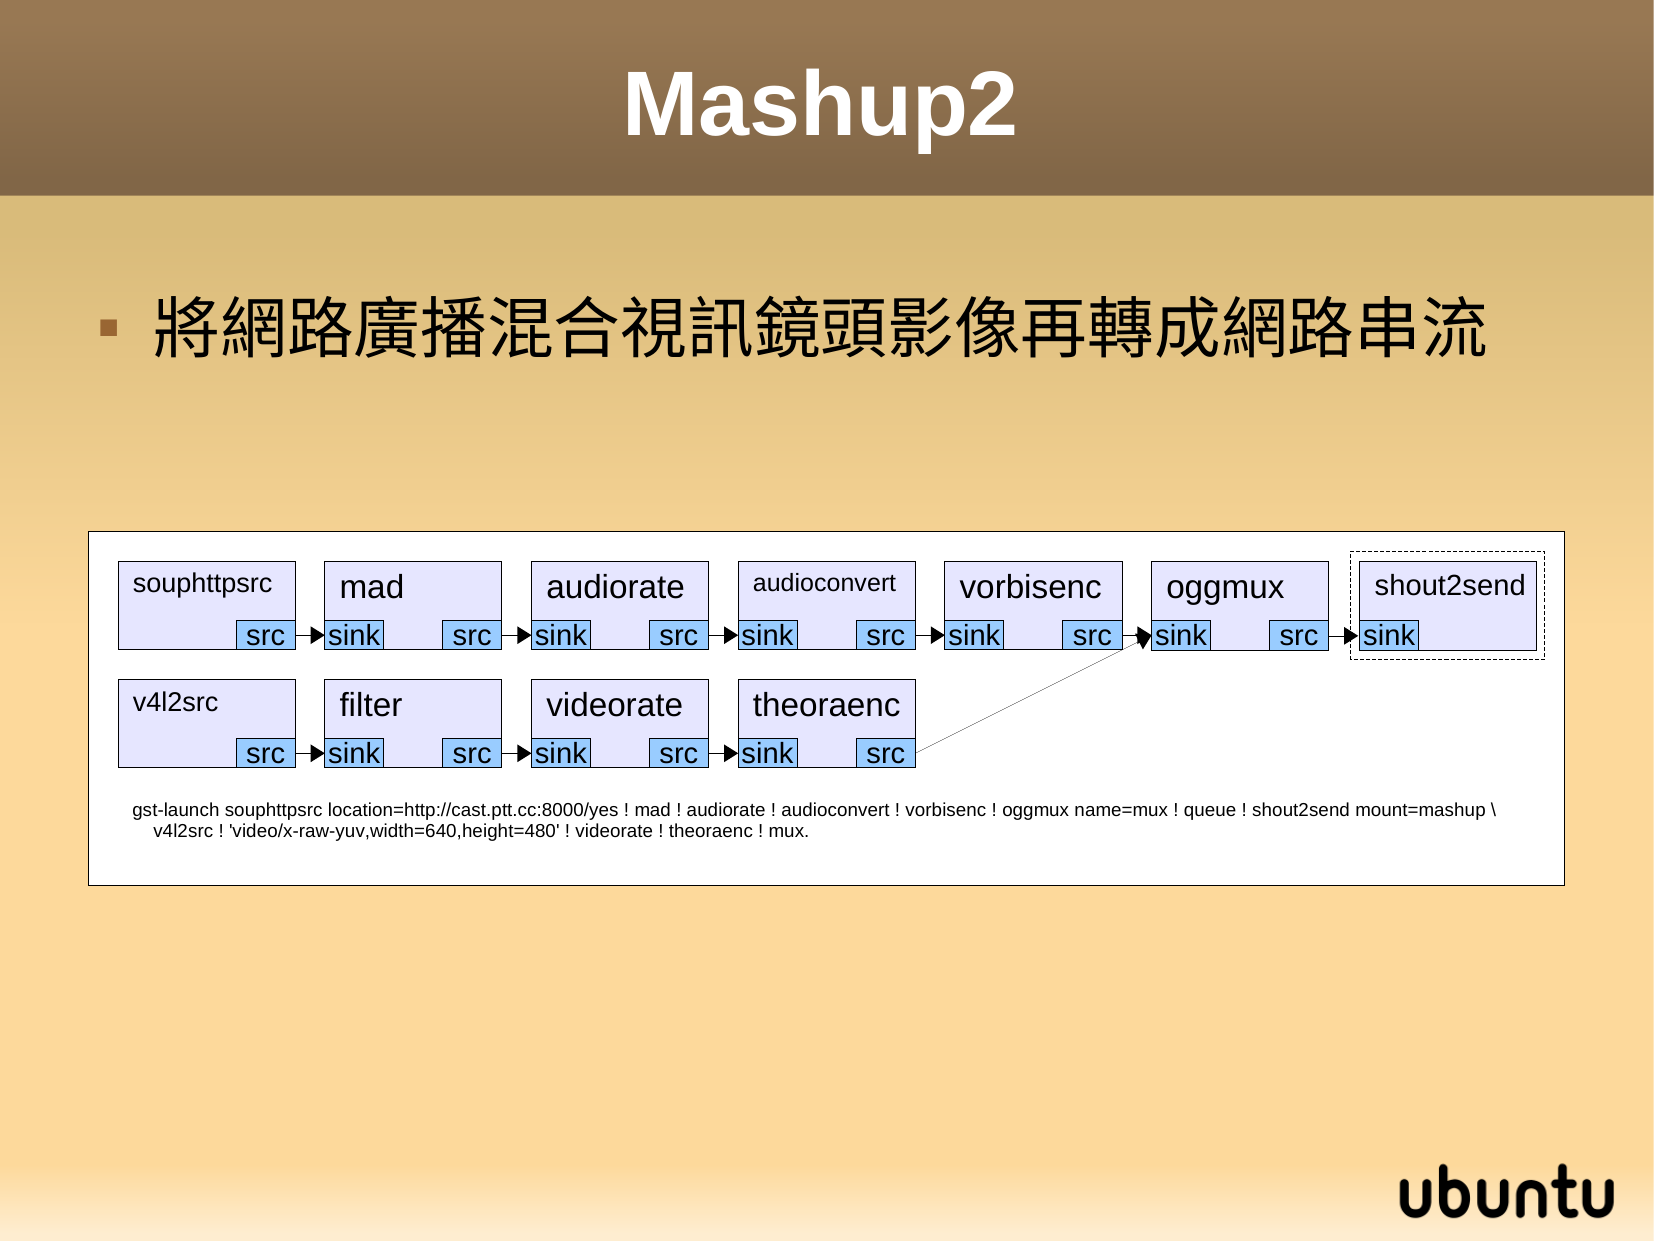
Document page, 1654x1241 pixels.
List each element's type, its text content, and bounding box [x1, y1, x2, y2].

picture [0, 0, 1654, 1241]
text_box sink [531, 620, 591, 650]
text_box src [442, 620, 502, 650]
list 將網路廣播混合視訊鏡頭影像再轉成網路串流 [82, 290, 1571, 1094]
text_box filter [324, 679, 502, 768]
text_box sink [531, 738, 591, 768]
text_box mad [324, 561, 502, 650]
text_box sink [324, 738, 384, 768]
text_box src [856, 620, 916, 650]
text_box sink [324, 620, 384, 650]
text_box [88, 531, 1565, 886]
text_box sink [944, 620, 1004, 650]
text_box src [1269, 620, 1329, 651]
text_box v4l2src [118, 679, 296, 768]
text_box theoraenc [738, 679, 916, 768]
text_box sink [1359, 620, 1419, 651]
text_box sink [738, 738, 798, 768]
text_box src [856, 738, 916, 768]
title Mashup2 [76, 0, 1565, 208]
text_box src [1062, 620, 1123, 650]
text_box souphttpsrc [118, 561, 296, 650]
text_box videorate [531, 679, 709, 768]
text_box vorbisenc [944, 561, 1123, 650]
text_box src [236, 620, 296, 650]
text_box audiorate [531, 561, 709, 650]
text_box src [649, 738, 709, 768]
text_box sink [1151, 620, 1211, 651]
text_box src [442, 738, 502, 768]
text_box shout2send [1359, 561, 1537, 651]
text_box gst-launch souphttpsrc location=http://cast.ptt.cc:8000/yes ! mad ! audiorate ! audioconvert ! vorbisenc ! oggmux name=mux ! queue ! shout2send mount=mashup \ v4l2src ! 'video/x-raw-yuv,width=640,height=480' ! videorate ! theoraenc ! mux. [117, 791, 1511, 849]
text_box src [236, 738, 296, 768]
text_box src [649, 620, 709, 650]
text_box sink [738, 620, 798, 650]
text_box oggmux [1151, 561, 1329, 651]
text_box audioconvert [738, 561, 916, 650]
